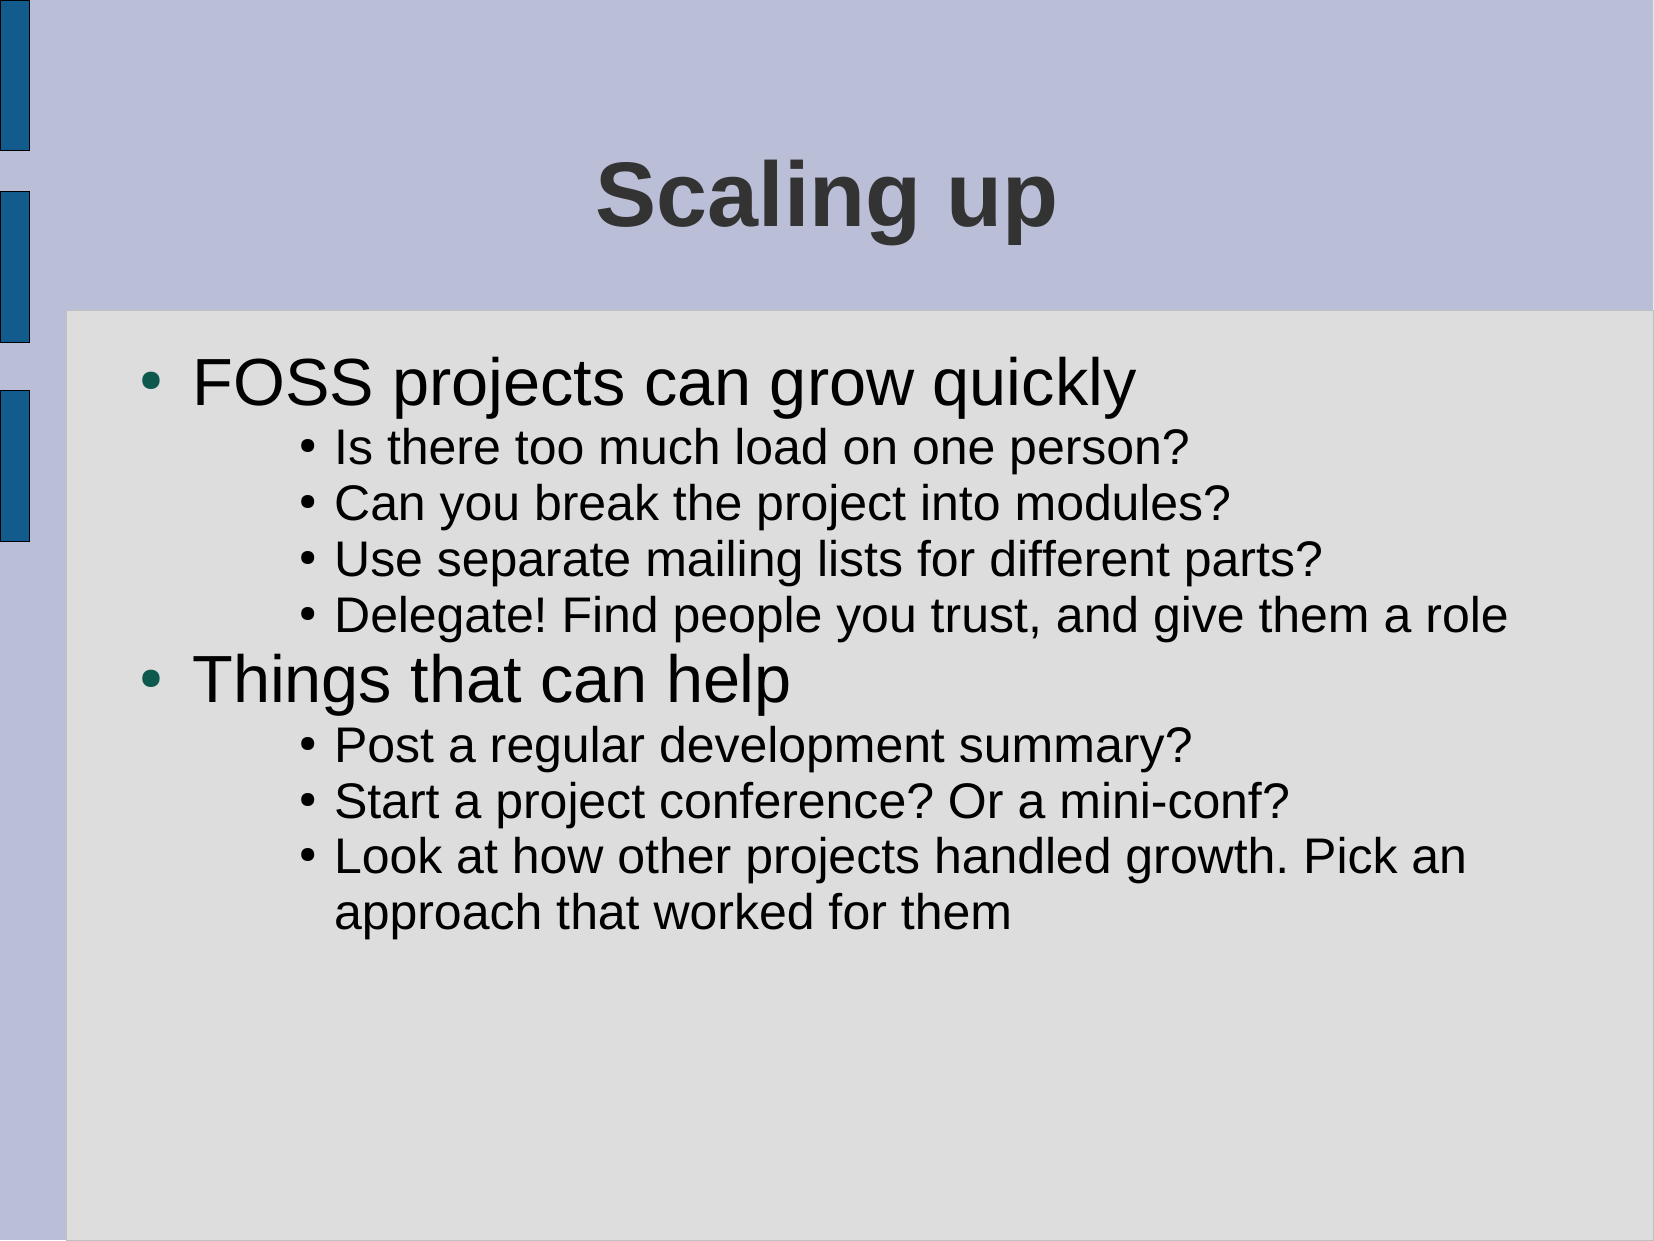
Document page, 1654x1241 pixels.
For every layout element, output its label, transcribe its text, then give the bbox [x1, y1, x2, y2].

list FOSS projects can grow quickly Is there too much load on one person? Can you break the project into modules? Use separate mailing lists for different parts? Delegate! Find people you trust, and give them a role Things that can help Post a regular development summary? Start a project conference? Or a mini-conf? Look at how other projects handled growth. Pick an approach that worked for them [121, 344, 1534, 1112]
title Scaling up [121, 98, 1534, 291]
